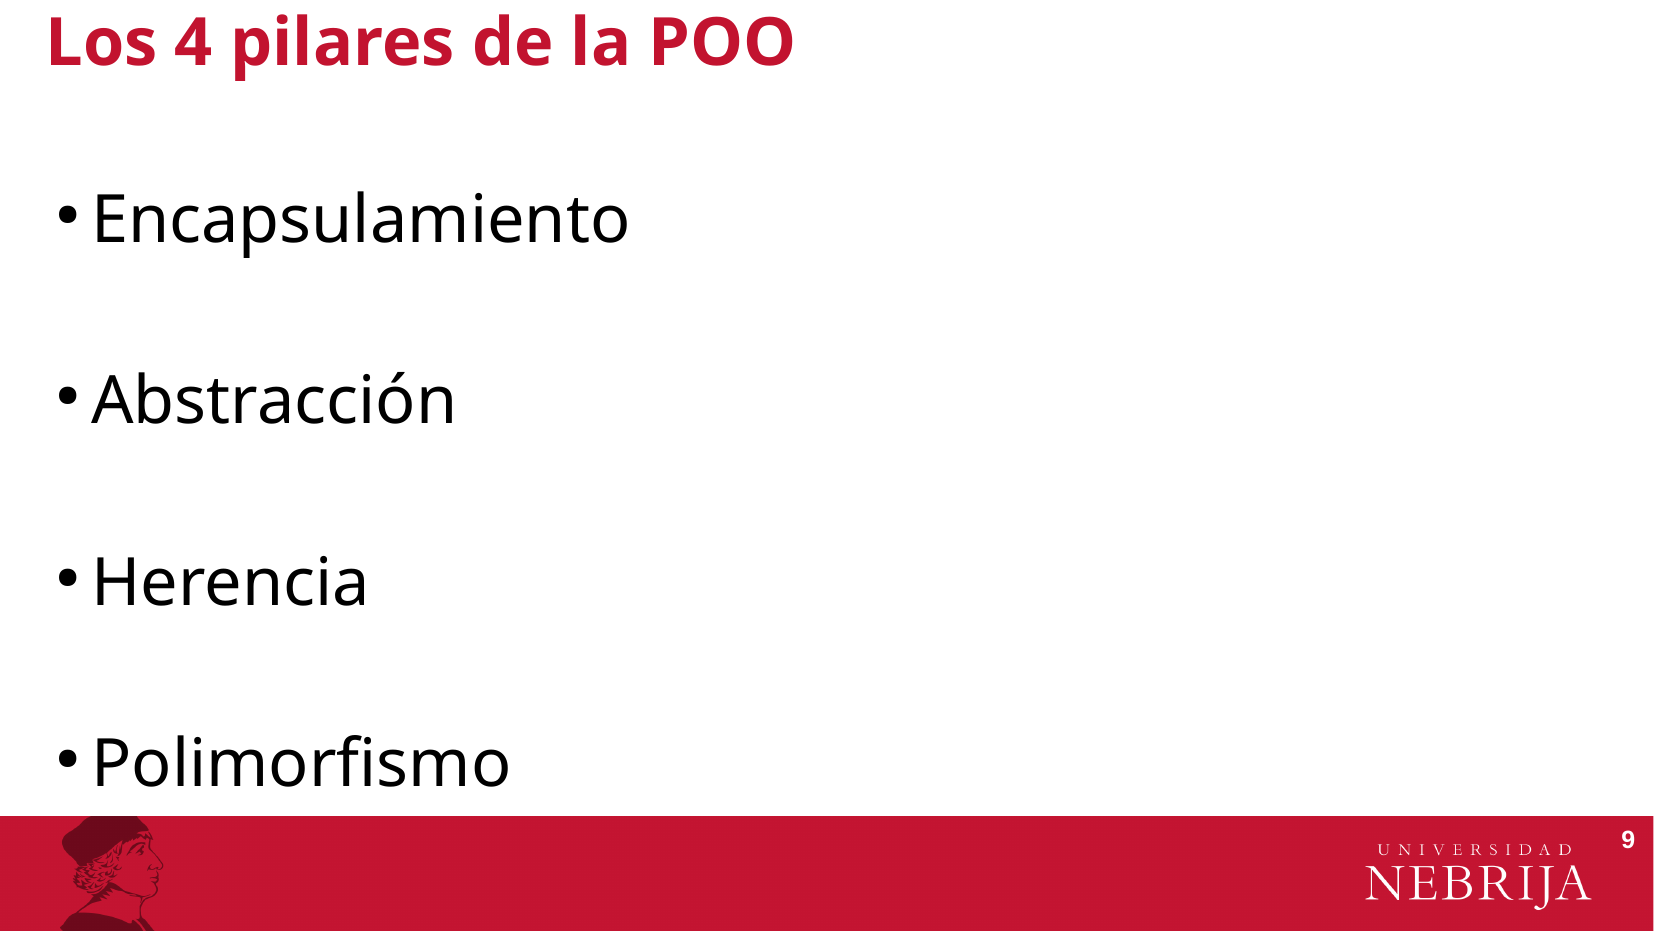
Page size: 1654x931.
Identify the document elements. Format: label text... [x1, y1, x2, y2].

text_box Los 4 pilares de la POO [0, 0, 1650, 87]
text_box Encapsulamiento Abstracción Herencia Polimorfismo [41, 112, 1654, 842]
picture [0, 816, 1654, 931]
